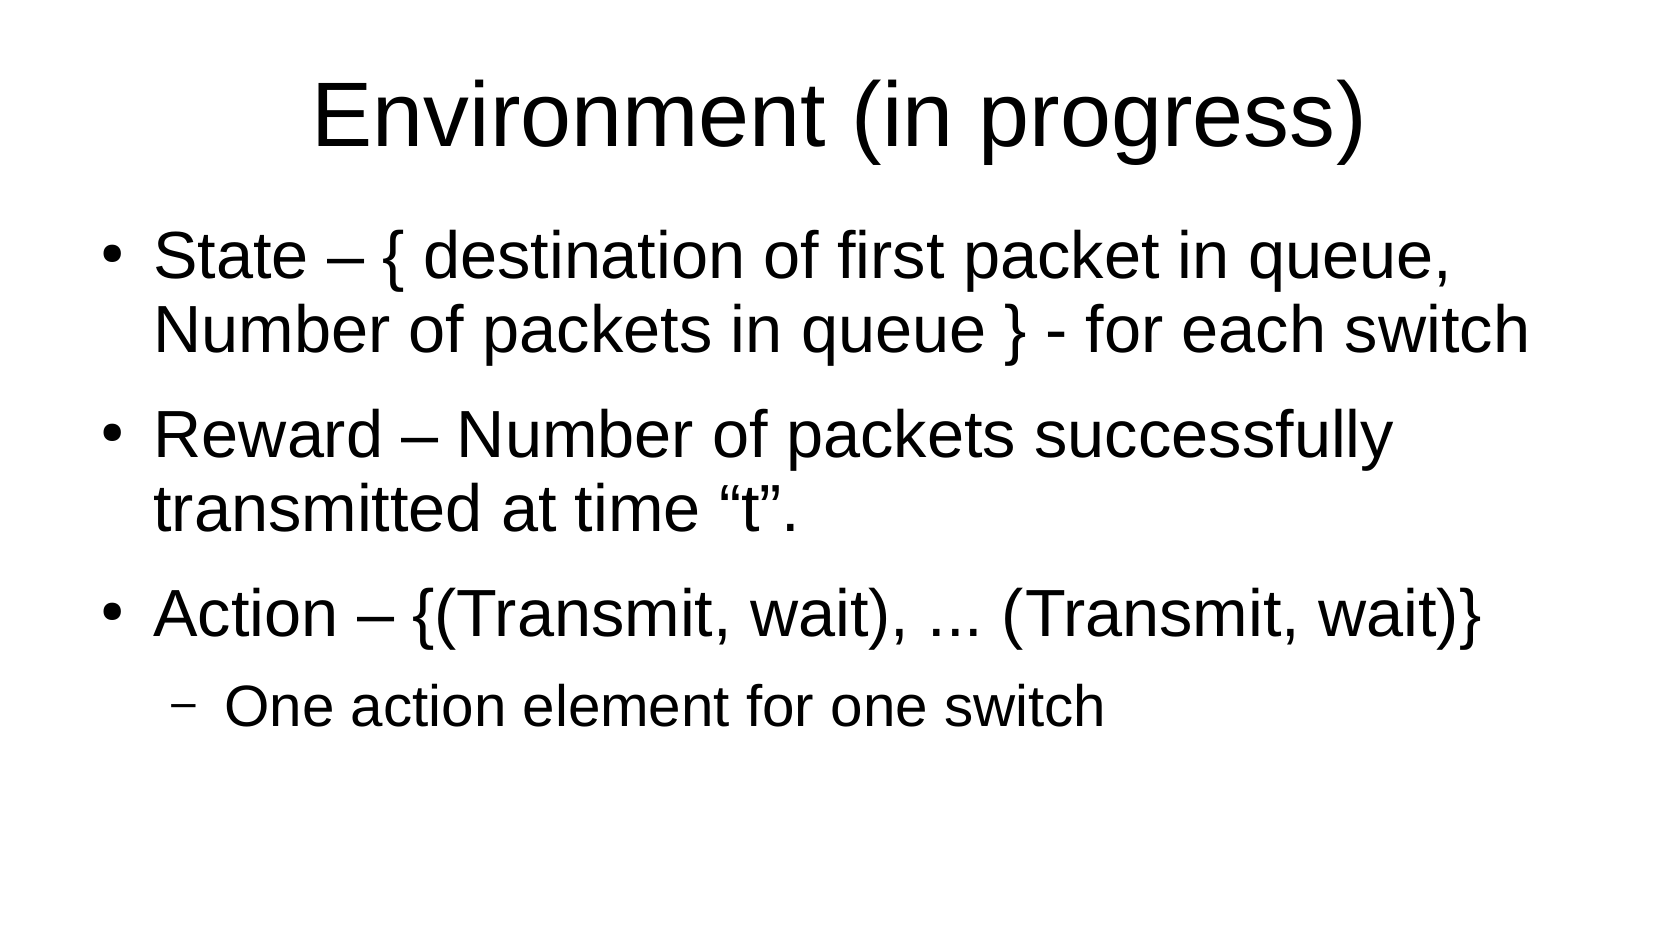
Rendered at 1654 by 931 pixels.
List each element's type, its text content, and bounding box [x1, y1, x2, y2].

list State – { destination of first packet in queue, Number of packets in queue } - for each switch Reward – Number of packets successfully transmitted at time “t”. Action – {(Transmit, wait), ... (Transmit, wait)} One action element for one switch [82, 217, 1571, 758]
title Environment (in progress) [82, 37, 1571, 193]
